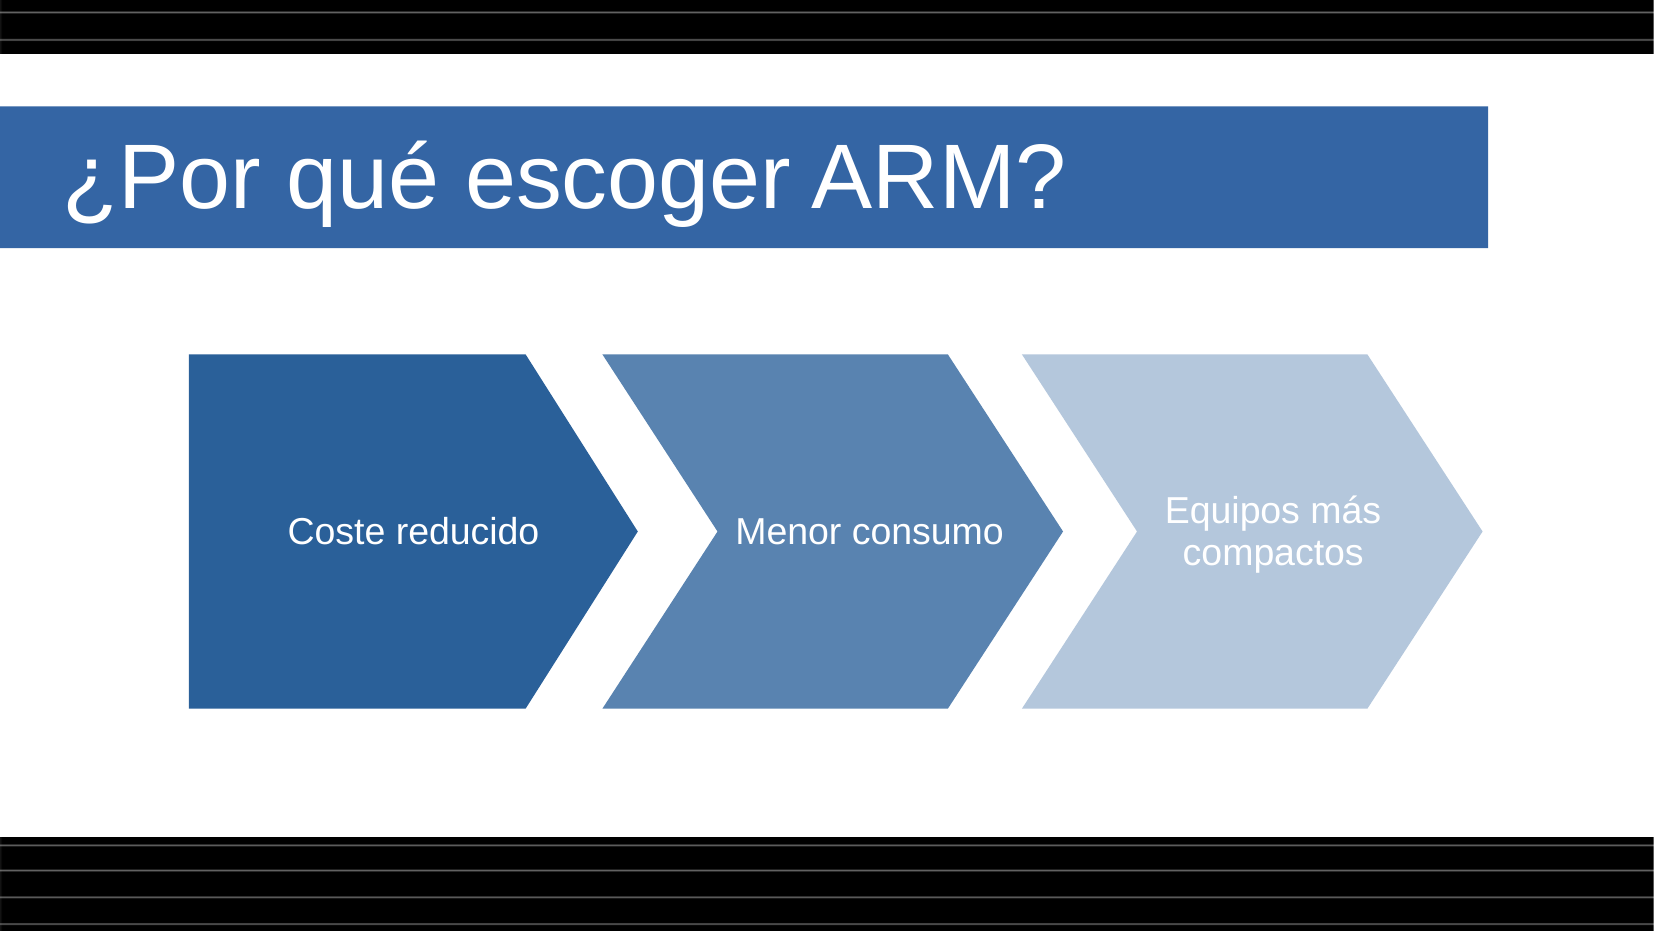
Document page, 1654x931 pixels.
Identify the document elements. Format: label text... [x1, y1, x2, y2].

title ¿Por qué escoger ARM? [0, 106, 1489, 249]
picture [0, 0, 1654, 54]
text_box Coste reducido [188, 354, 638, 709]
text_box Equipos más compactos [1021, 354, 1483, 709]
text_box Menor consumo [602, 354, 1064, 709]
picture [0, 837, 1654, 931]
